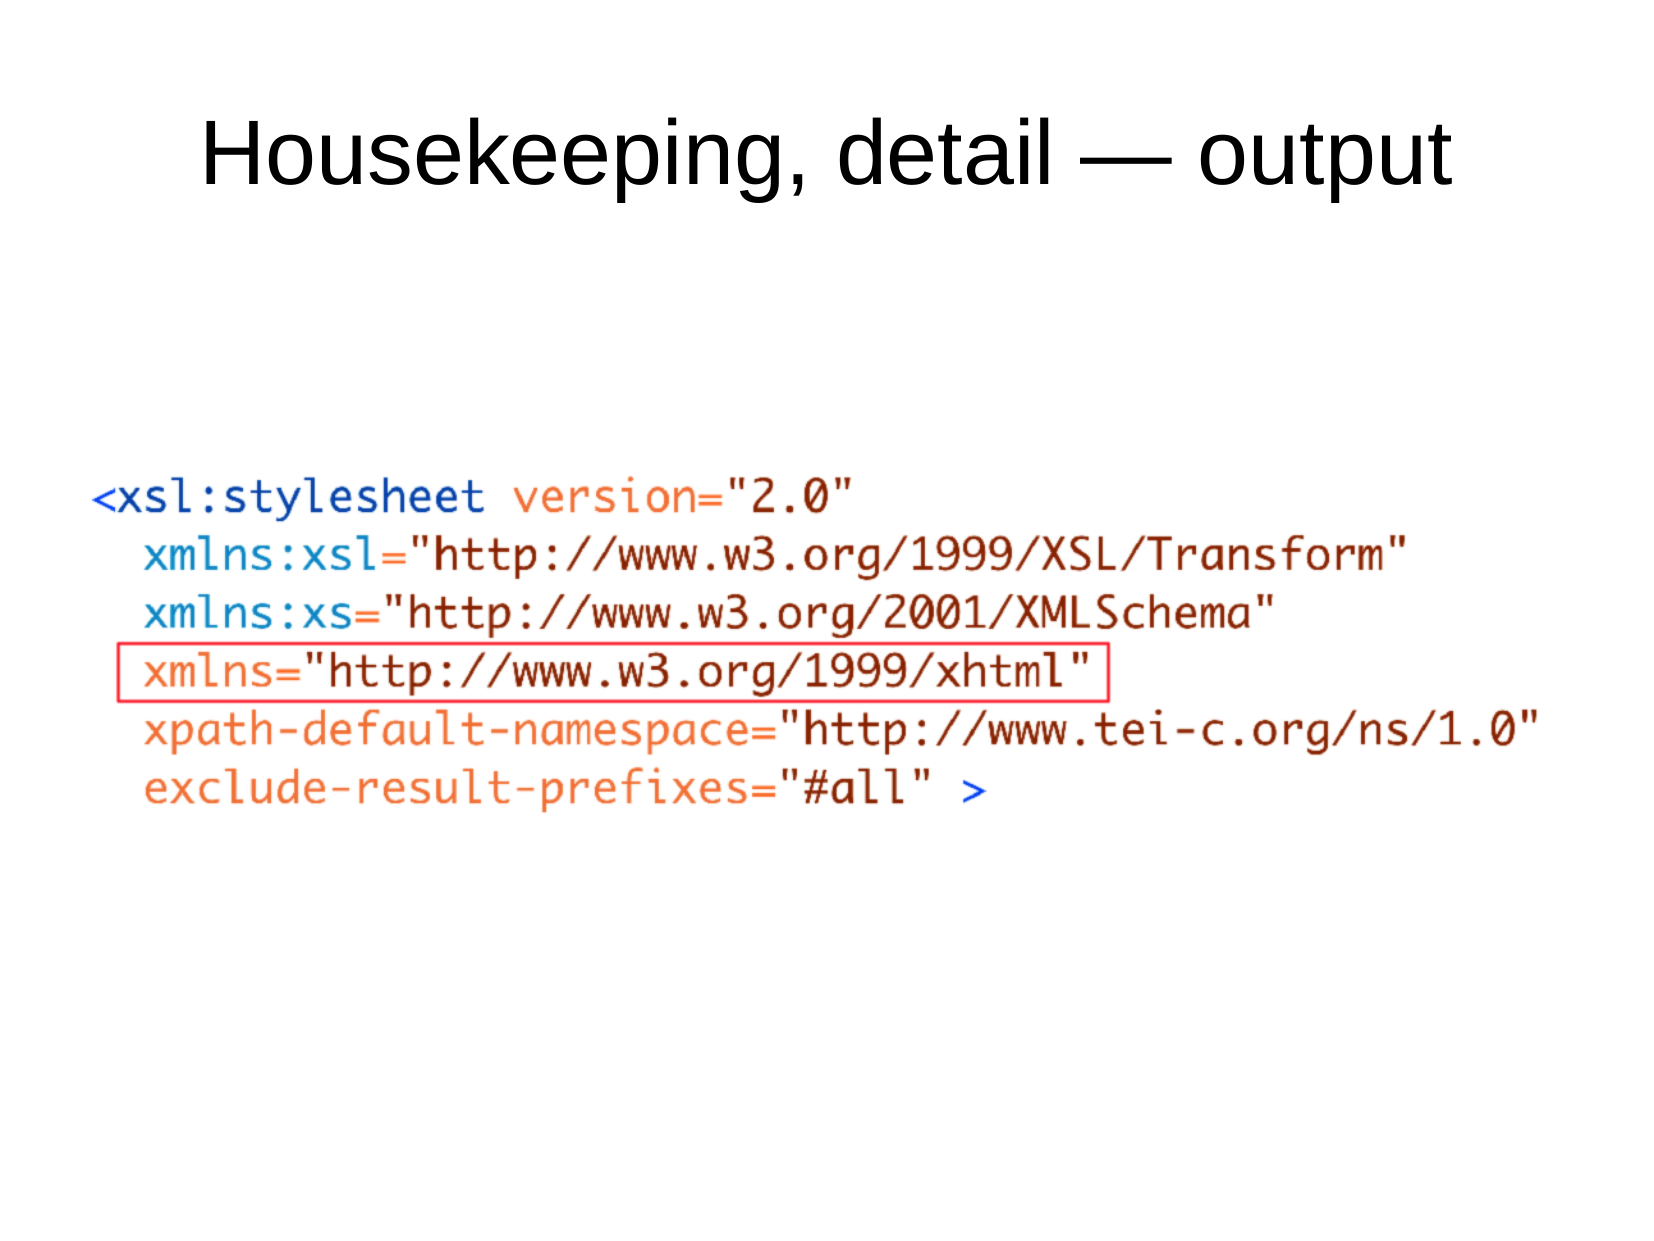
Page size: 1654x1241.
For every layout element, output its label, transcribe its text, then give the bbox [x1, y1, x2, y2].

title Housekeeping, detail — output [82, 49, 1571, 257]
picture [82, 461, 1571, 838]
